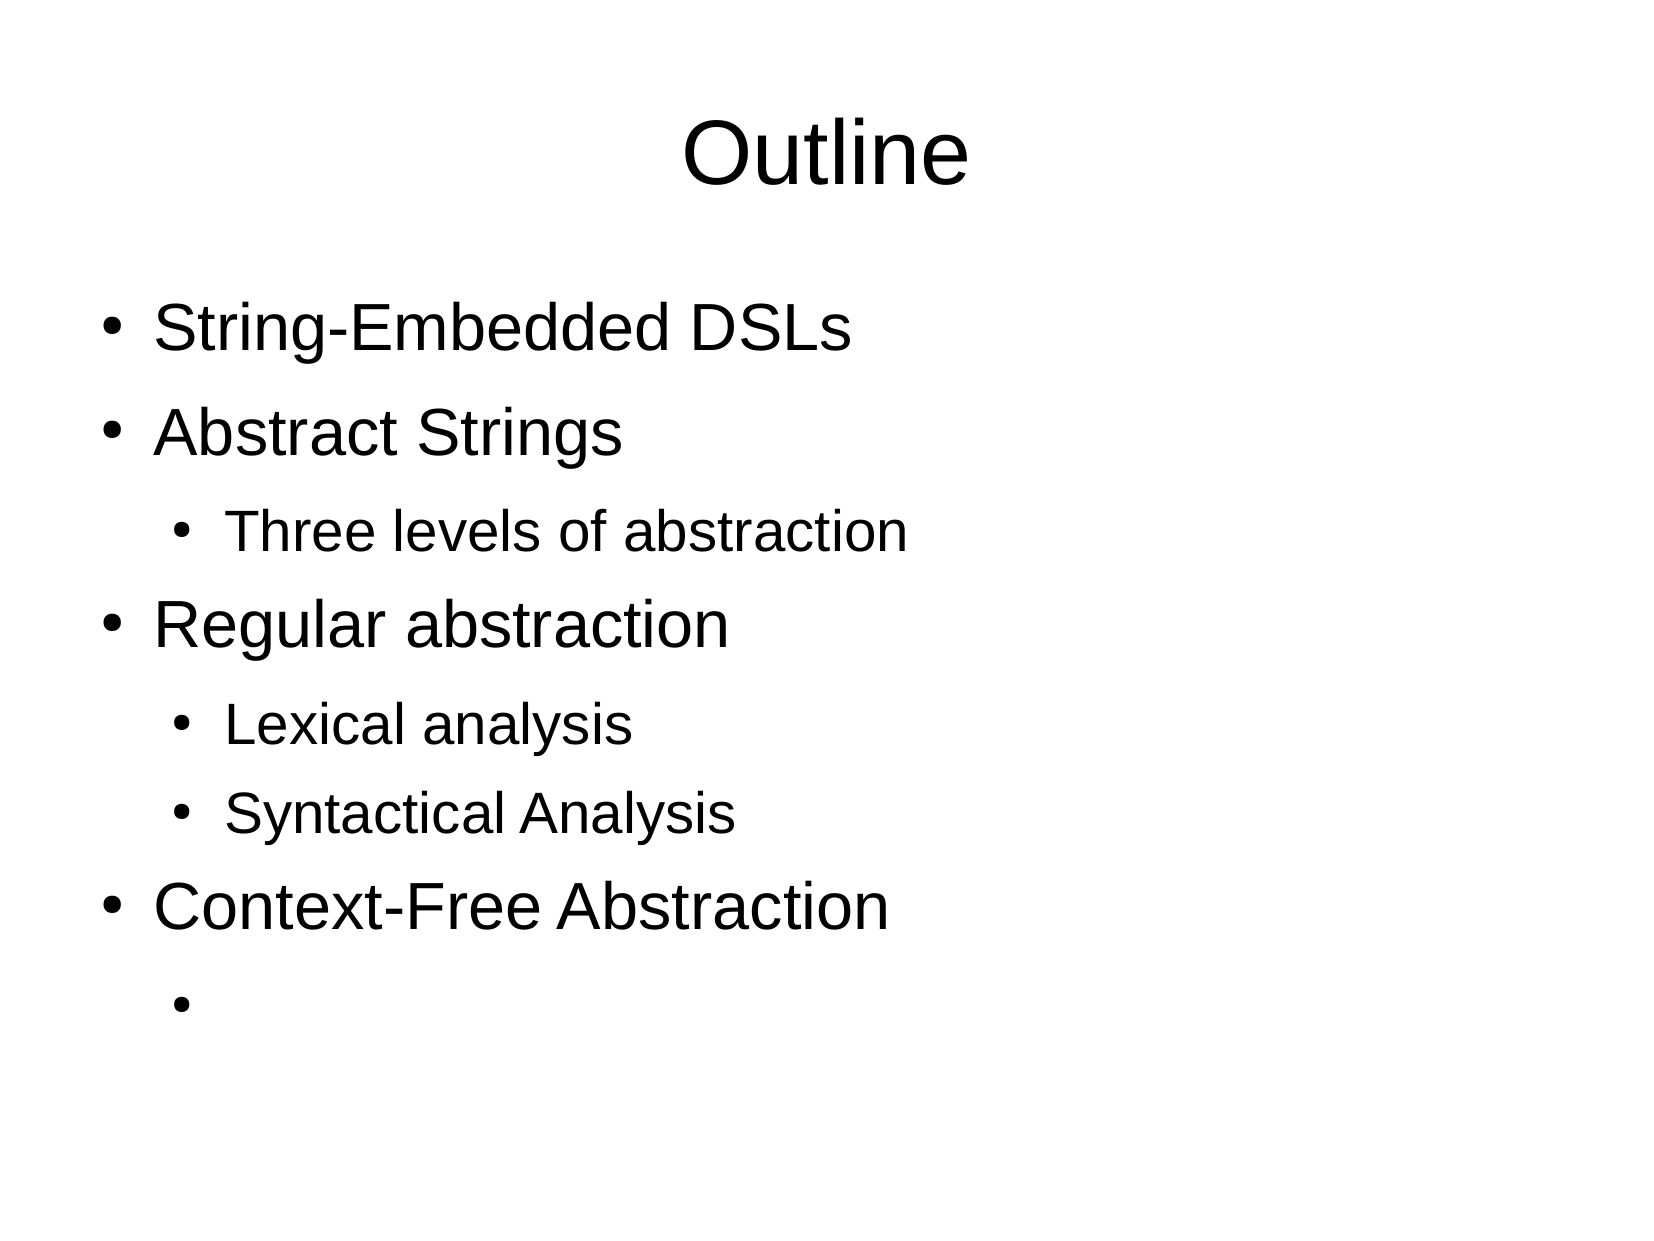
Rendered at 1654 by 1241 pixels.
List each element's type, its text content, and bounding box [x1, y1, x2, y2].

list String-Embedded DSLs Abstract Strings Three levels of abstraction Regular abstraction Lexical analysis Syntactical Analysis Context-Free Abstraction [82, 290, 1571, 1109]
title Outline [82, 56, 1571, 250]
